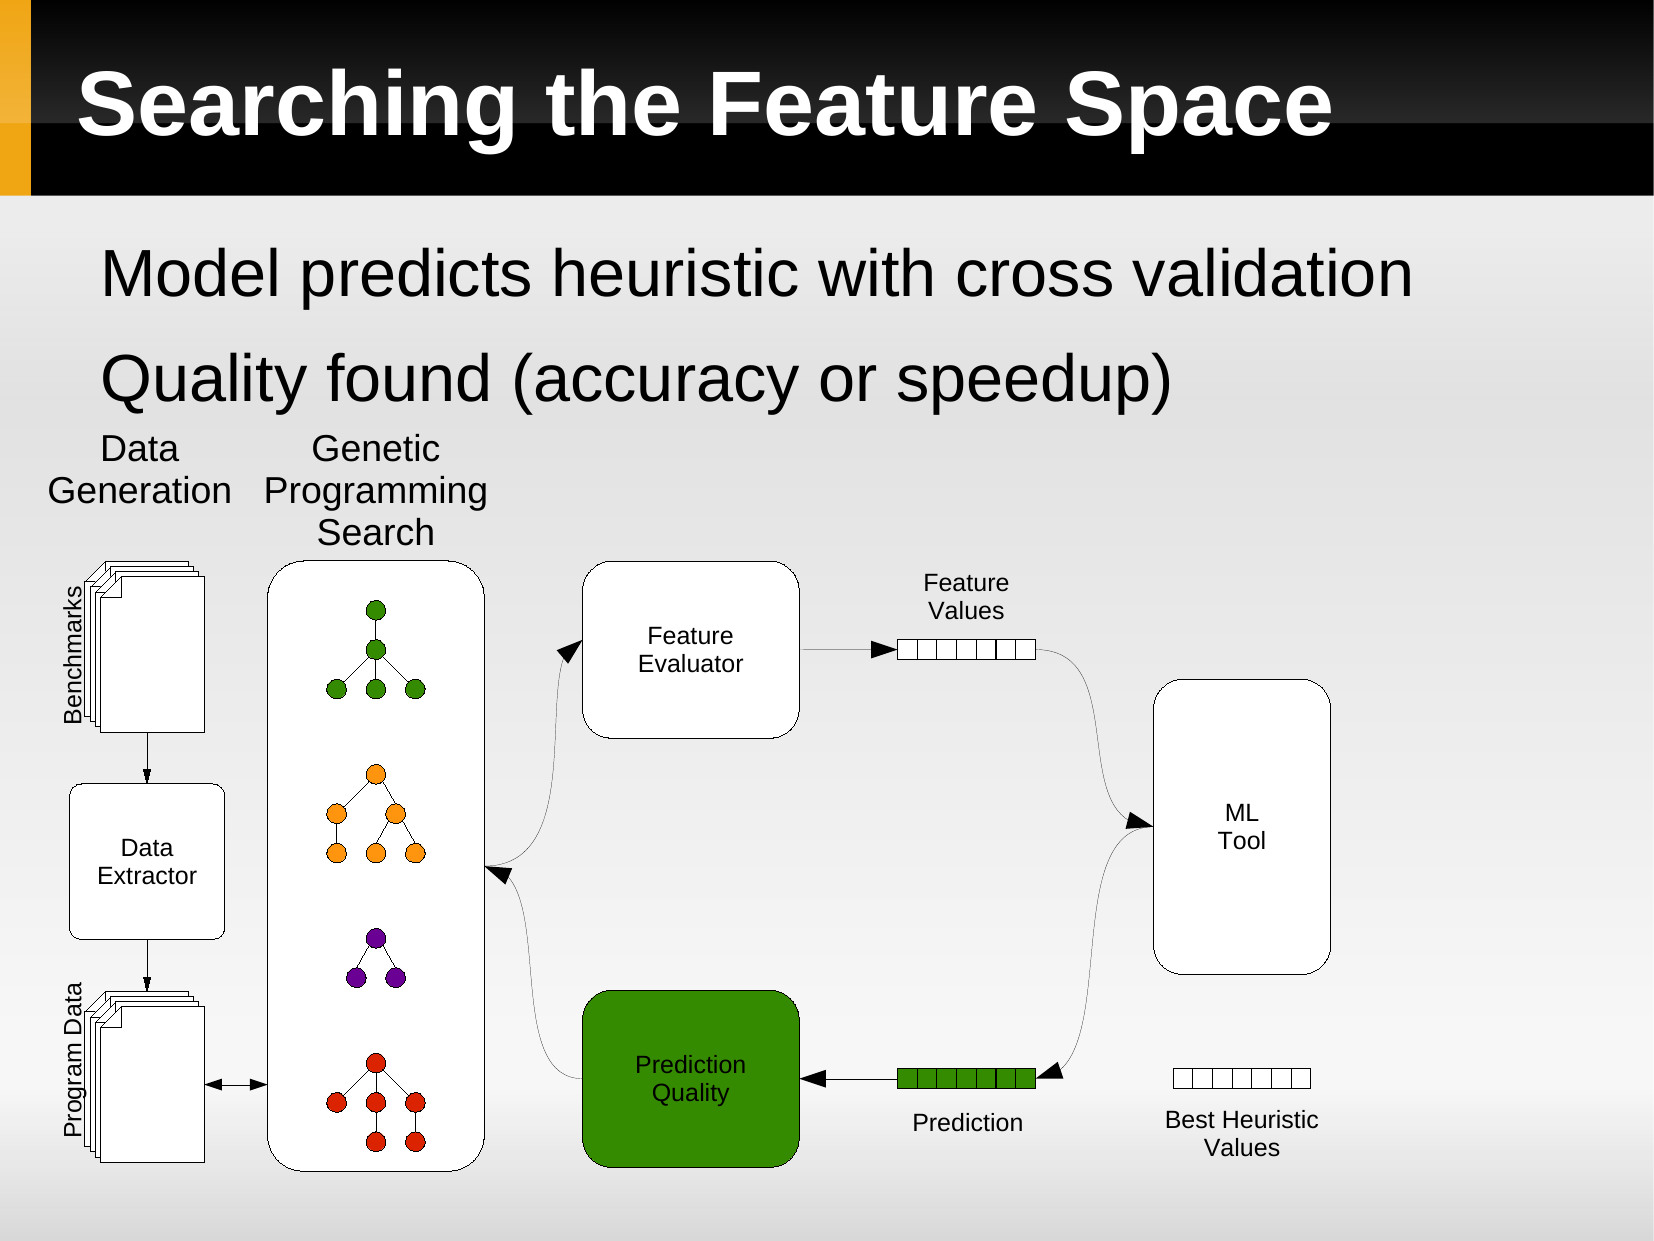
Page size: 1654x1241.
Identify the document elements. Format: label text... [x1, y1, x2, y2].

text_box Feature Evaluator [582, 561, 800, 739]
text_box Data Extractor [69, 783, 225, 940]
text_box Prediction Quality [582, 990, 800, 1168]
text_box Data Generation [11, 420, 268, 520]
text_box ML Tool [1153, 679, 1331, 975]
text_box [143, 769, 151, 784]
text_box [95, 977, 205, 1163]
text_box Genetic Programming Search [248, 434, 504, 562]
list Model predicts heuristic with cross validation Quality found (accuracy or speedup) [82, 236, 1571, 434]
text_box Feature Values [877, 561, 1056, 632]
text_box Program Data [51, 946, 115, 1154]
title Searching the Feature Space [76, 7, 1565, 200]
text_box Best Heuristic Values [1133, 1098, 1351, 1170]
text_box [1173, 1068, 1311, 1089]
text_box [103, 561, 205, 733]
text_box [897, 1068, 1036, 1089]
text_box [267, 562, 485, 1172]
text_box Prediction [879, 1100, 1057, 1144]
text_box Benchmarks [51, 563, 115, 741]
text_box [897, 639, 1036, 660]
picture [0, 0, 1654, 1241]
